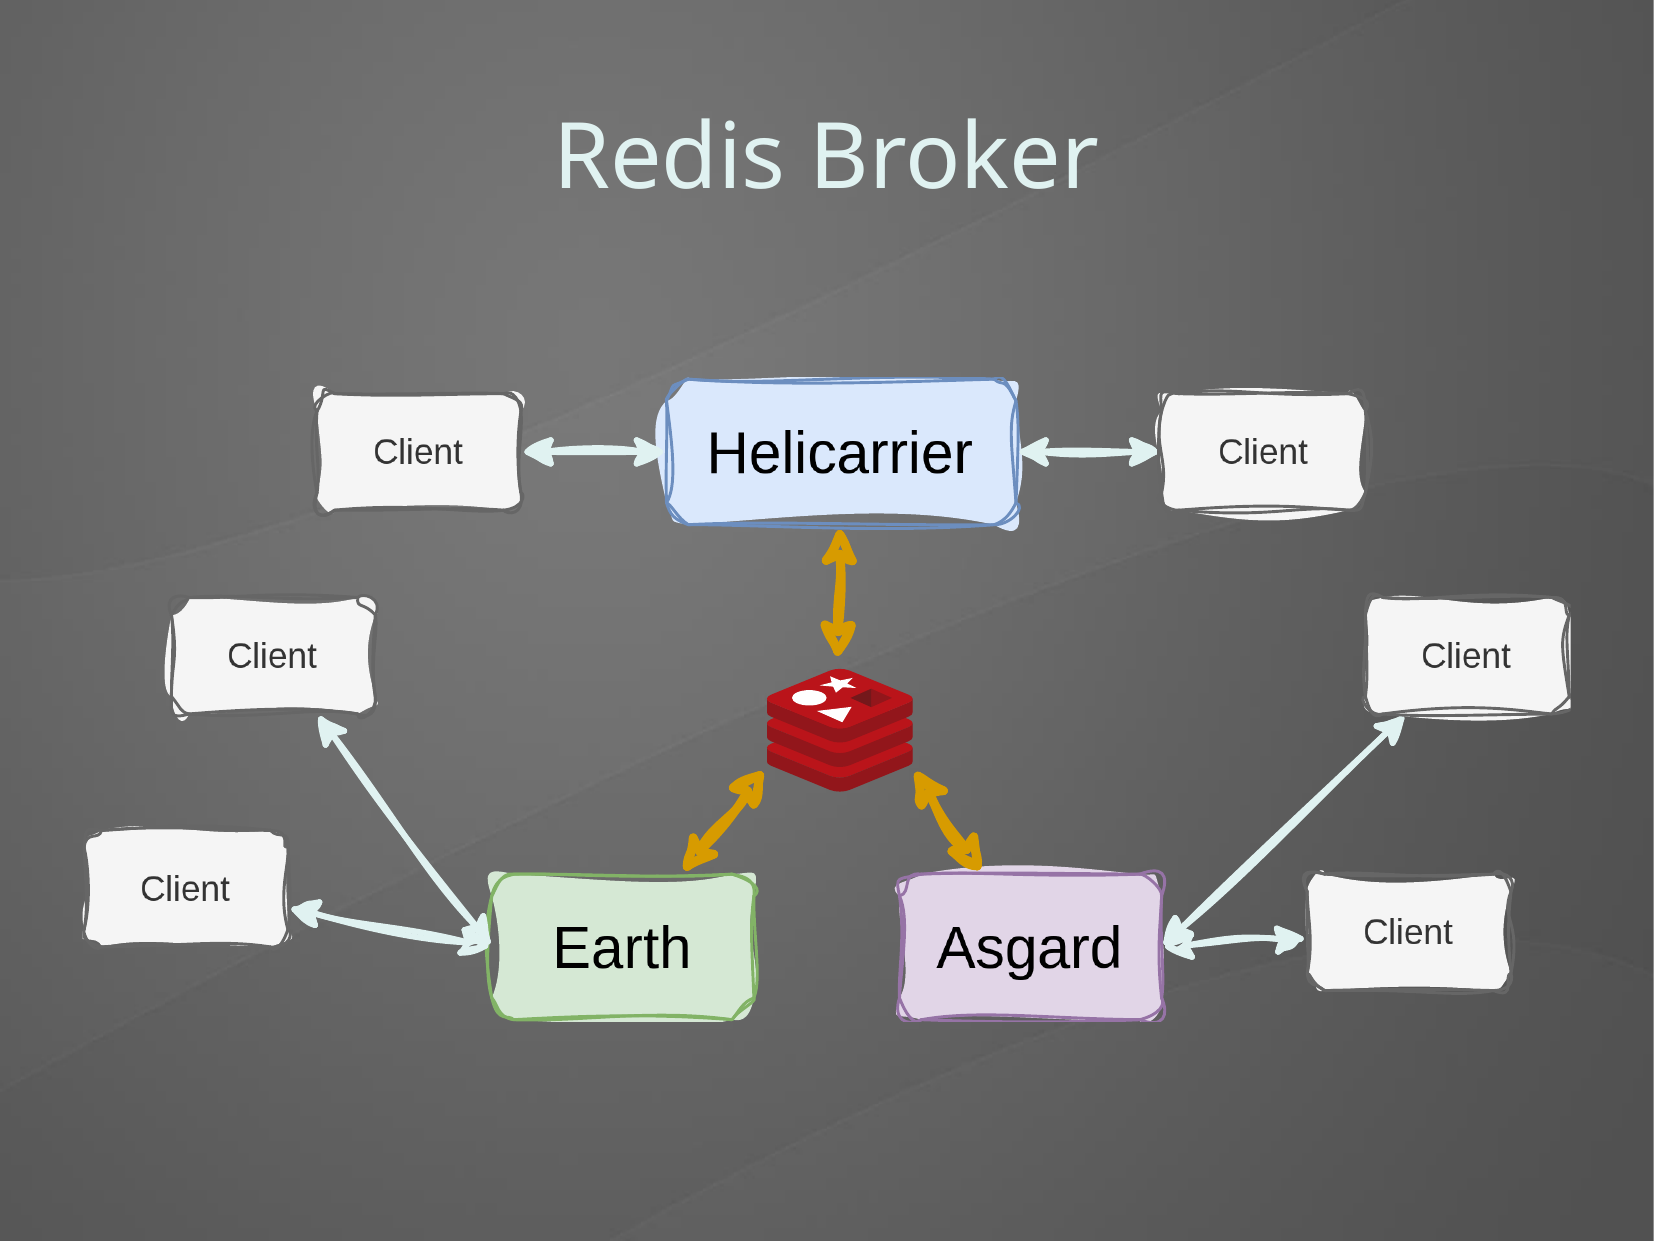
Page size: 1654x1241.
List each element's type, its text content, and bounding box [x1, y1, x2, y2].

title Redis Broker [82, 49, 1571, 257]
picture [0, 0, 1654, 1241]
